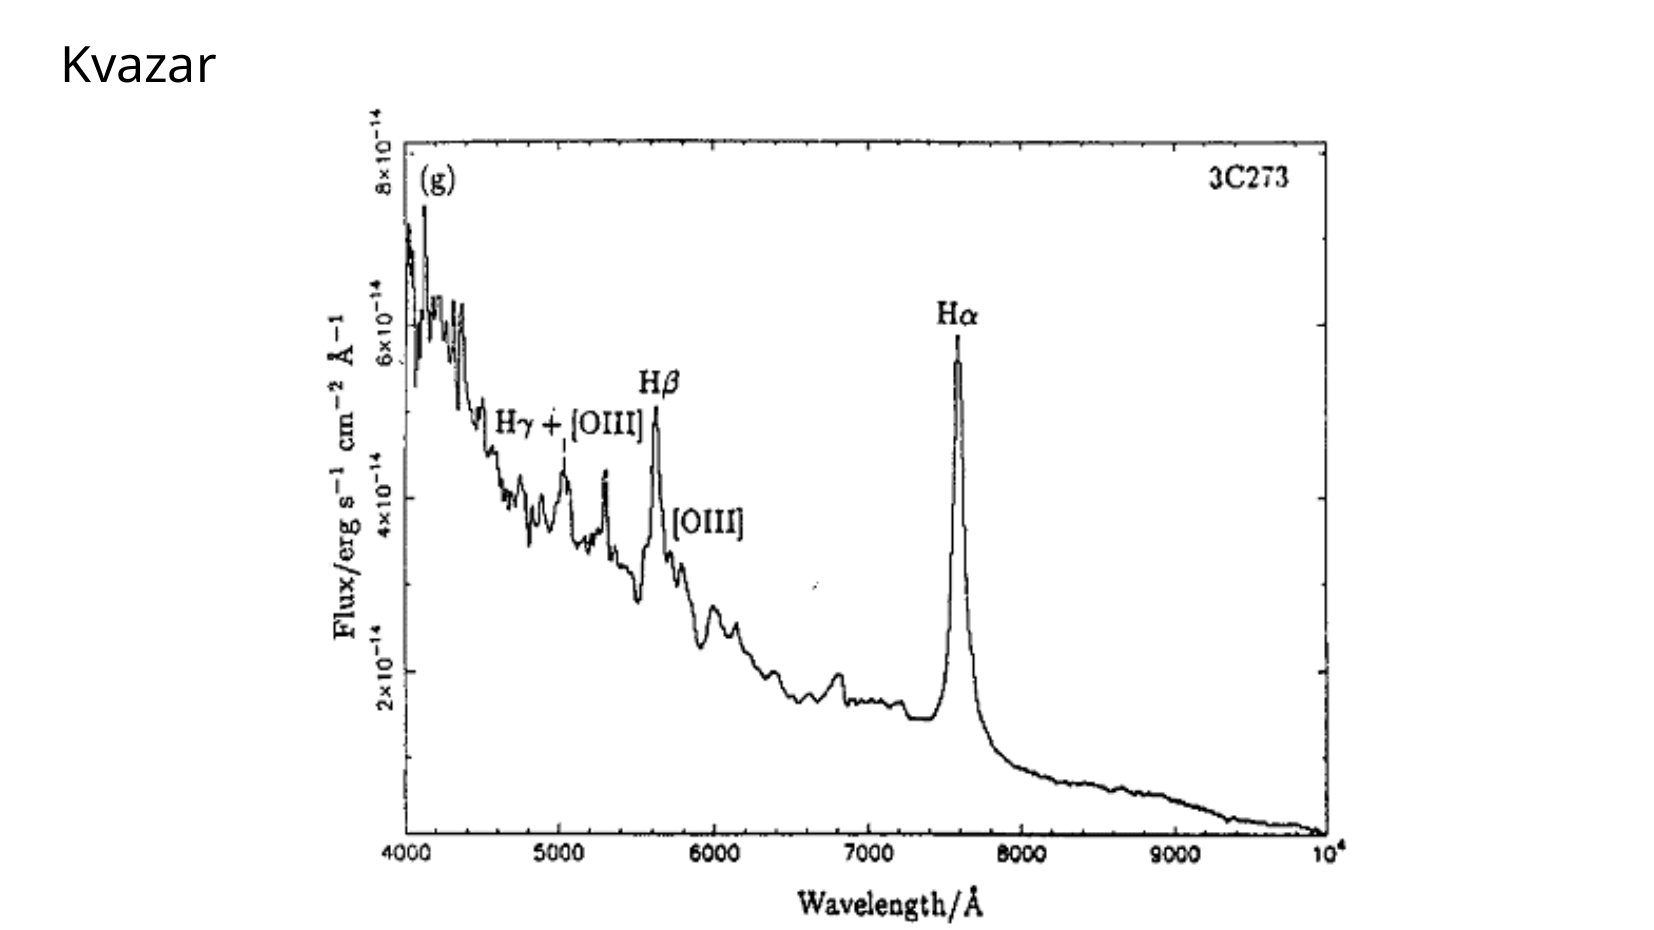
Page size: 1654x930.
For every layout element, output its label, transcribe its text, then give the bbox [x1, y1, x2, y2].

title Kvazar [59, 13, 1648, 113]
picture [294, 95, 1359, 928]
